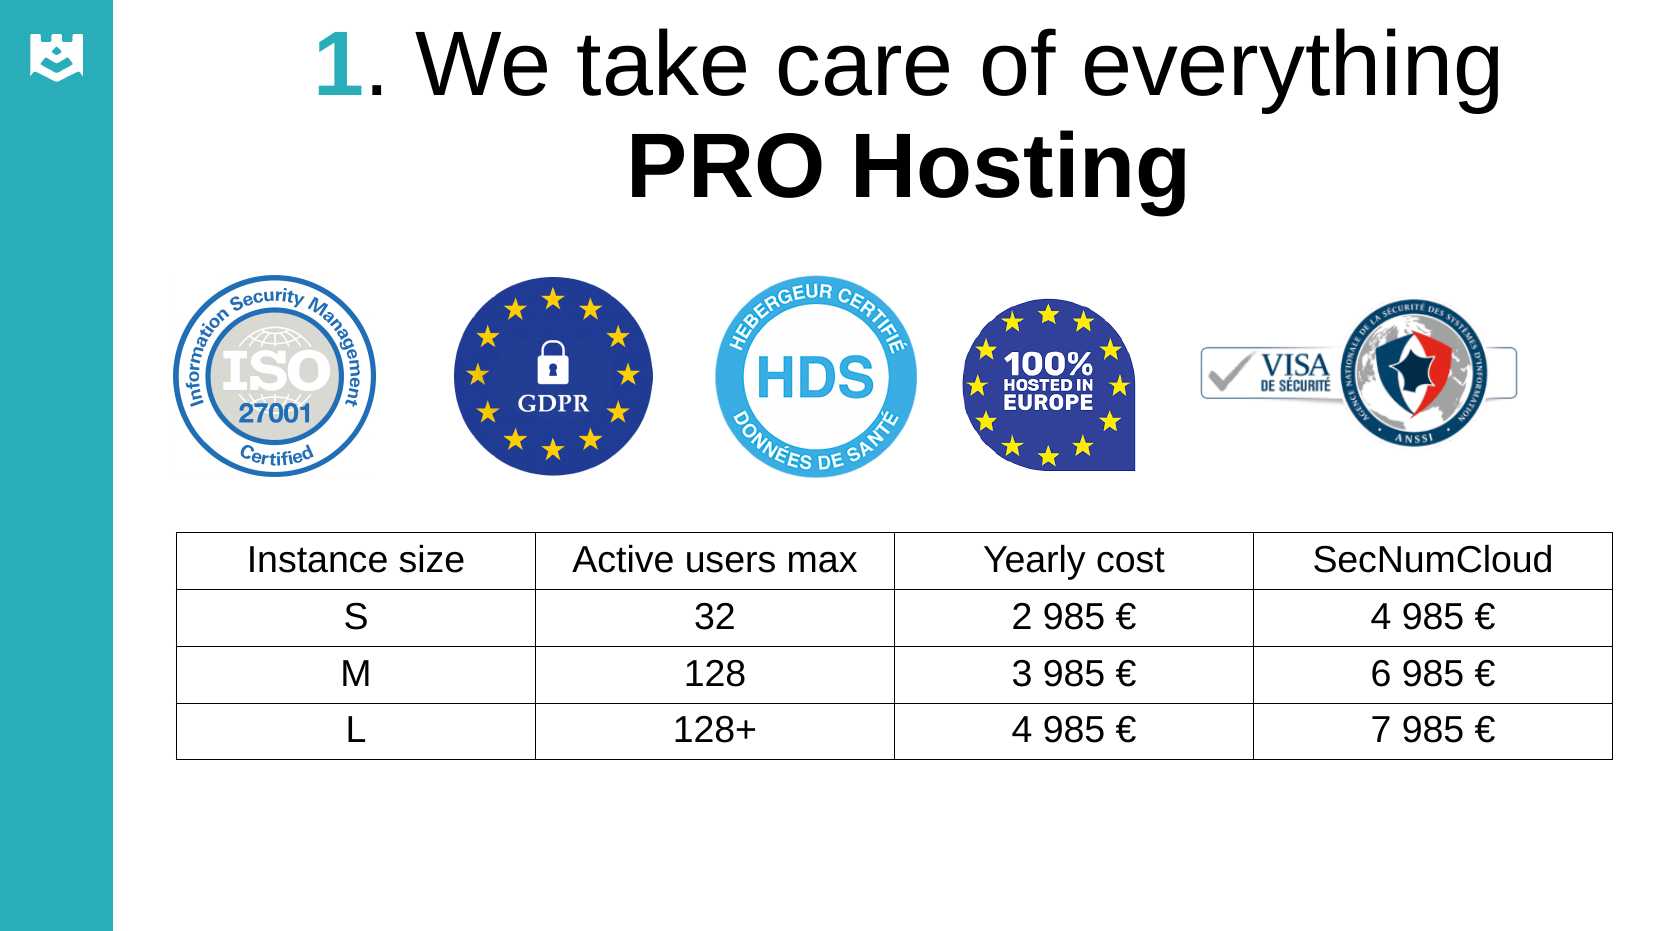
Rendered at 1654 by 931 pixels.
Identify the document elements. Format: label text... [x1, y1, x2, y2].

picture [0, 0, 113, 931]
picture [1200, 296, 1518, 451]
table_cell 128+ [536, 704, 894, 759]
table_cell L [177, 704, 535, 759]
picture [933, 275, 1153, 478]
table_cell 3 985 € [895, 647, 1253, 703]
table_cell M [177, 647, 535, 703]
table_header SecNumCloud [1254, 533, 1612, 589]
table_cell 4 985 € [1254, 590, 1612, 646]
table_header Yearly cost [895, 533, 1253, 589]
table_cell 32 [536, 590, 894, 646]
table_cell 2 985 € [895, 590, 1253, 646]
table_cell 6 985 € [1254, 647, 1612, 703]
table_cell 4 985 € [895, 704, 1253, 759]
picture [715, 275, 917, 479]
picture [394, 275, 712, 478]
table_header Instance size [177, 533, 535, 589]
table_cell S [177, 590, 535, 646]
title 1. We take care of everything PRO Hosting [165, 12, 1654, 218]
table_header Active users max [536, 533, 894, 589]
table_cell 7 985 € [1254, 704, 1612, 759]
table_cell 128 [536, 647, 894, 703]
picture [173, 275, 376, 478]
